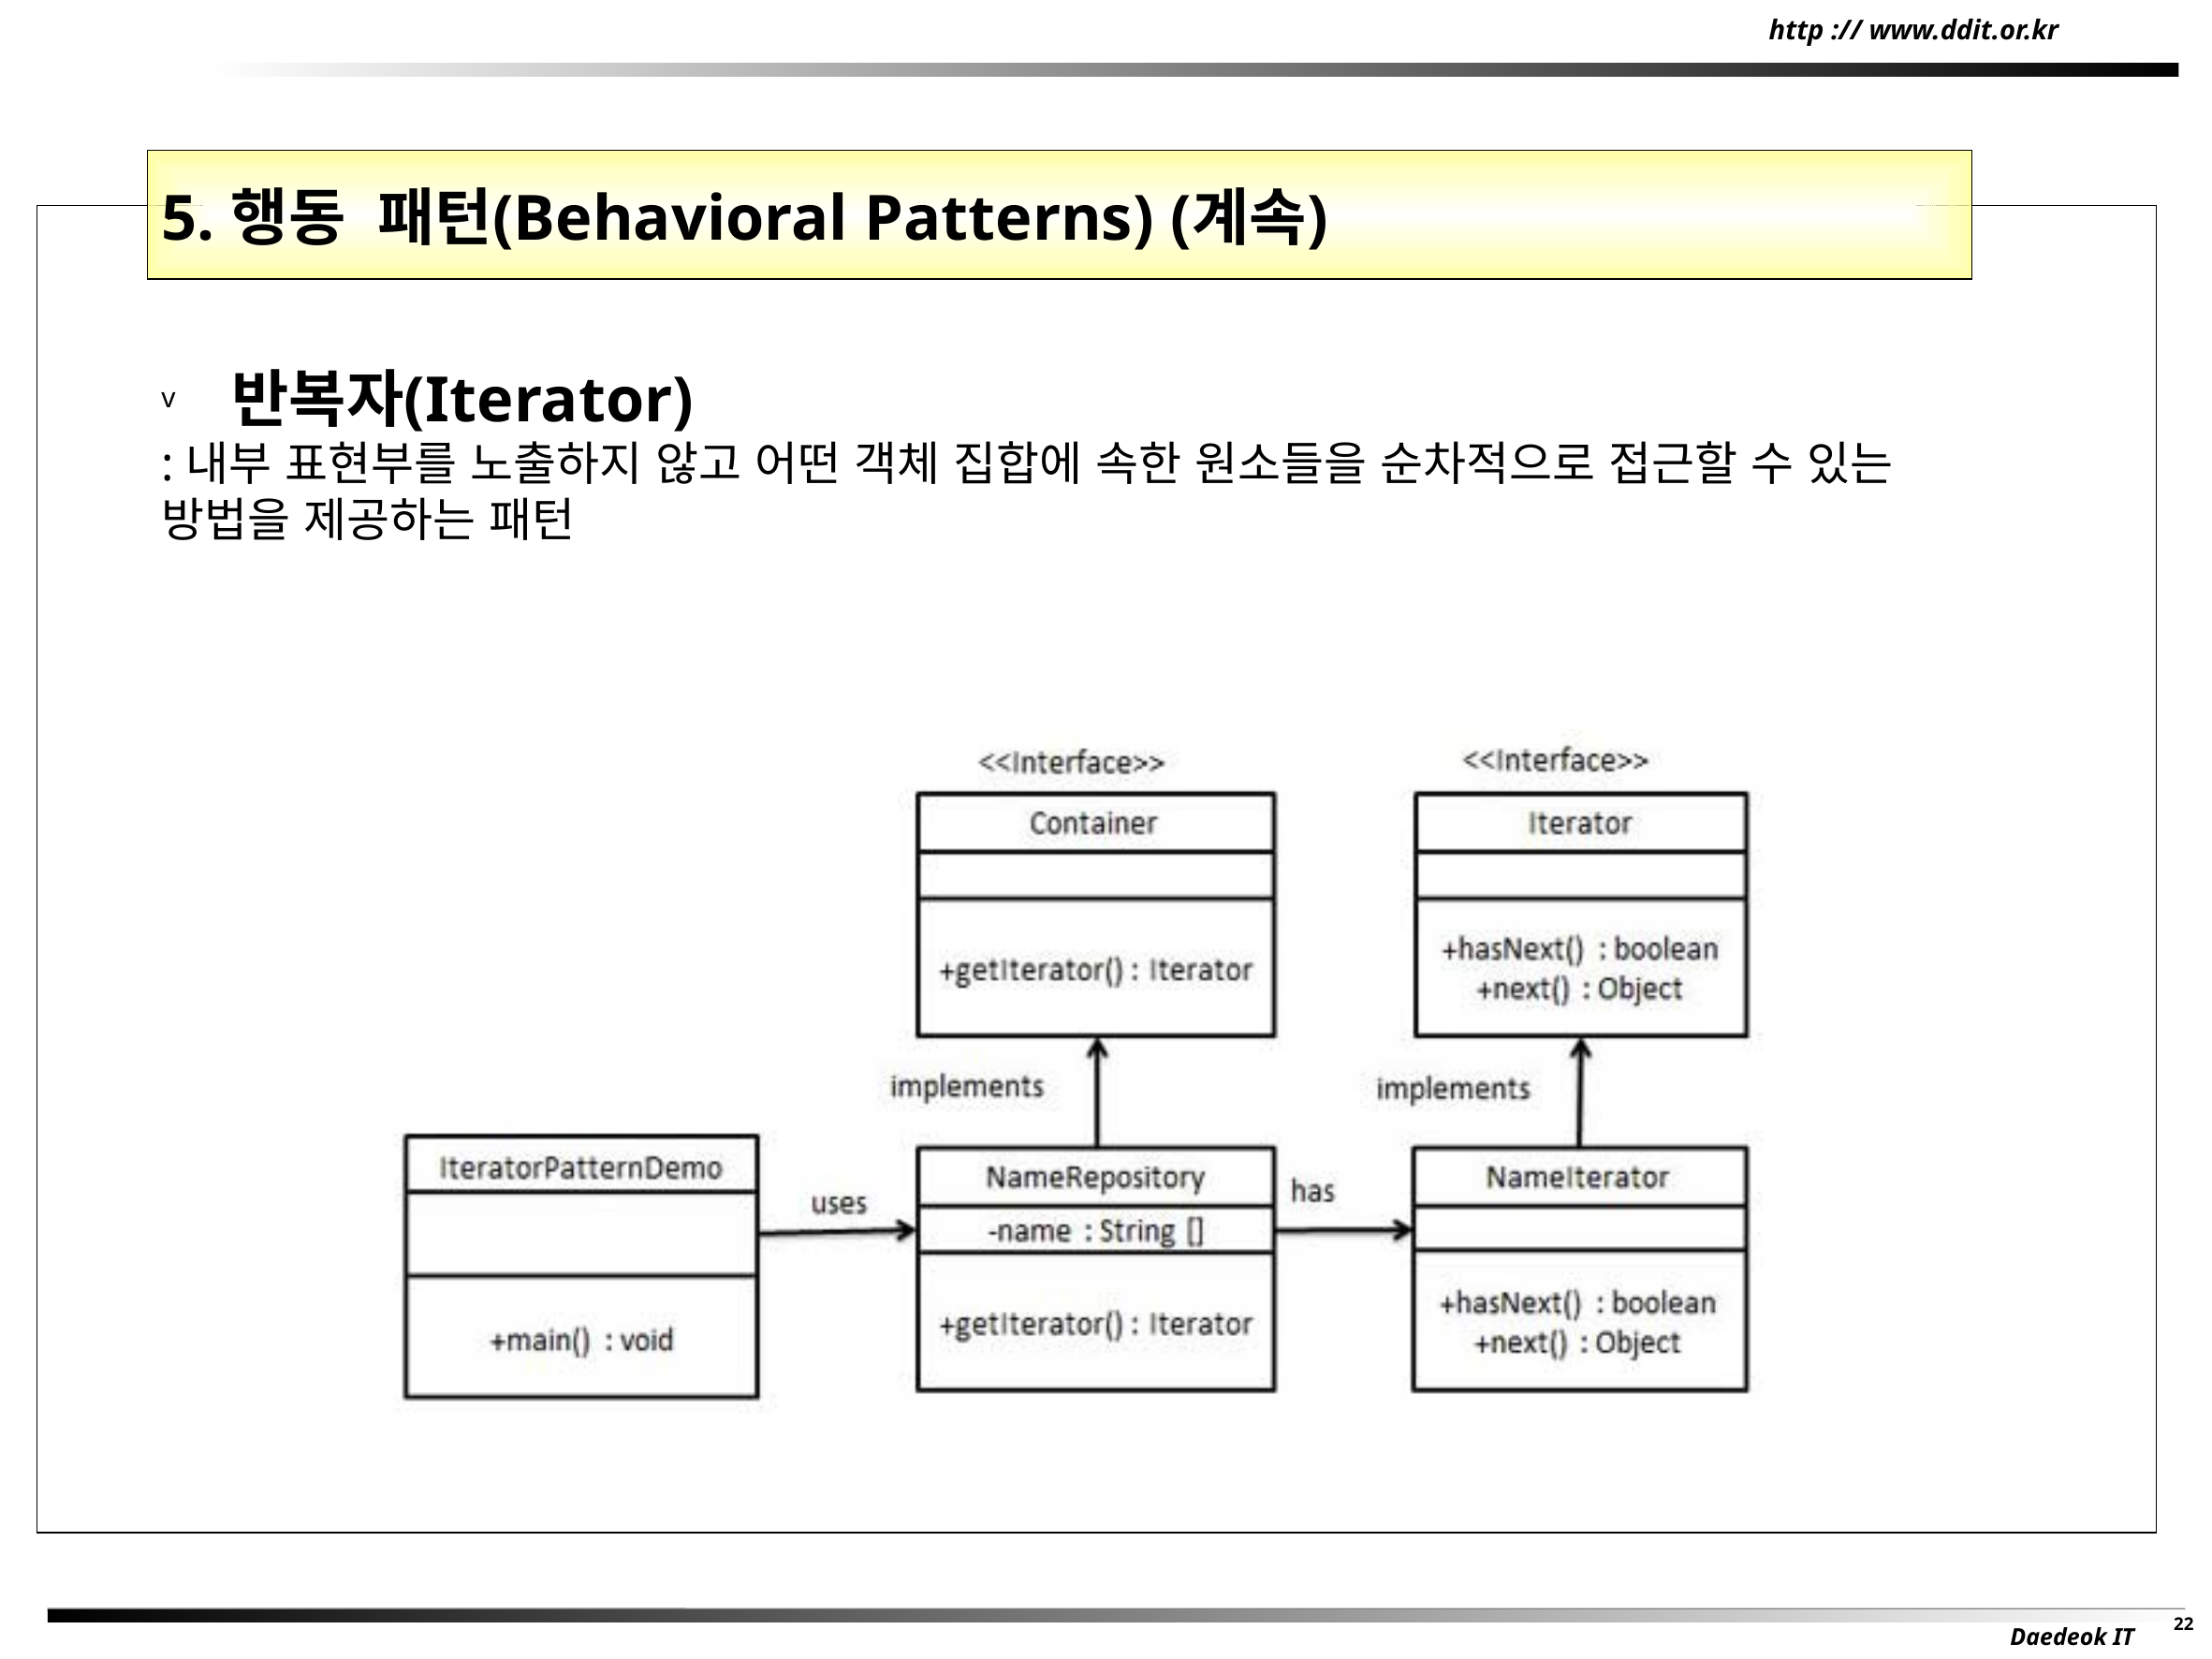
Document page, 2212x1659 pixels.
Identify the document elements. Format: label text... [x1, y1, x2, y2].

text_box 5. 행동 패턴(Behavioral Patterns) (계속) [147, 150, 1972, 280]
picture [356, 729, 1764, 1417]
text_box 반복자(Iterator) : 내부 표현부를 노출하지 않고 어떤 객체 집합에 속한 원소들을 순차적으로 접근할 수 있는 방법을 제공하는 패턴 [147, 352, 2046, 554]
